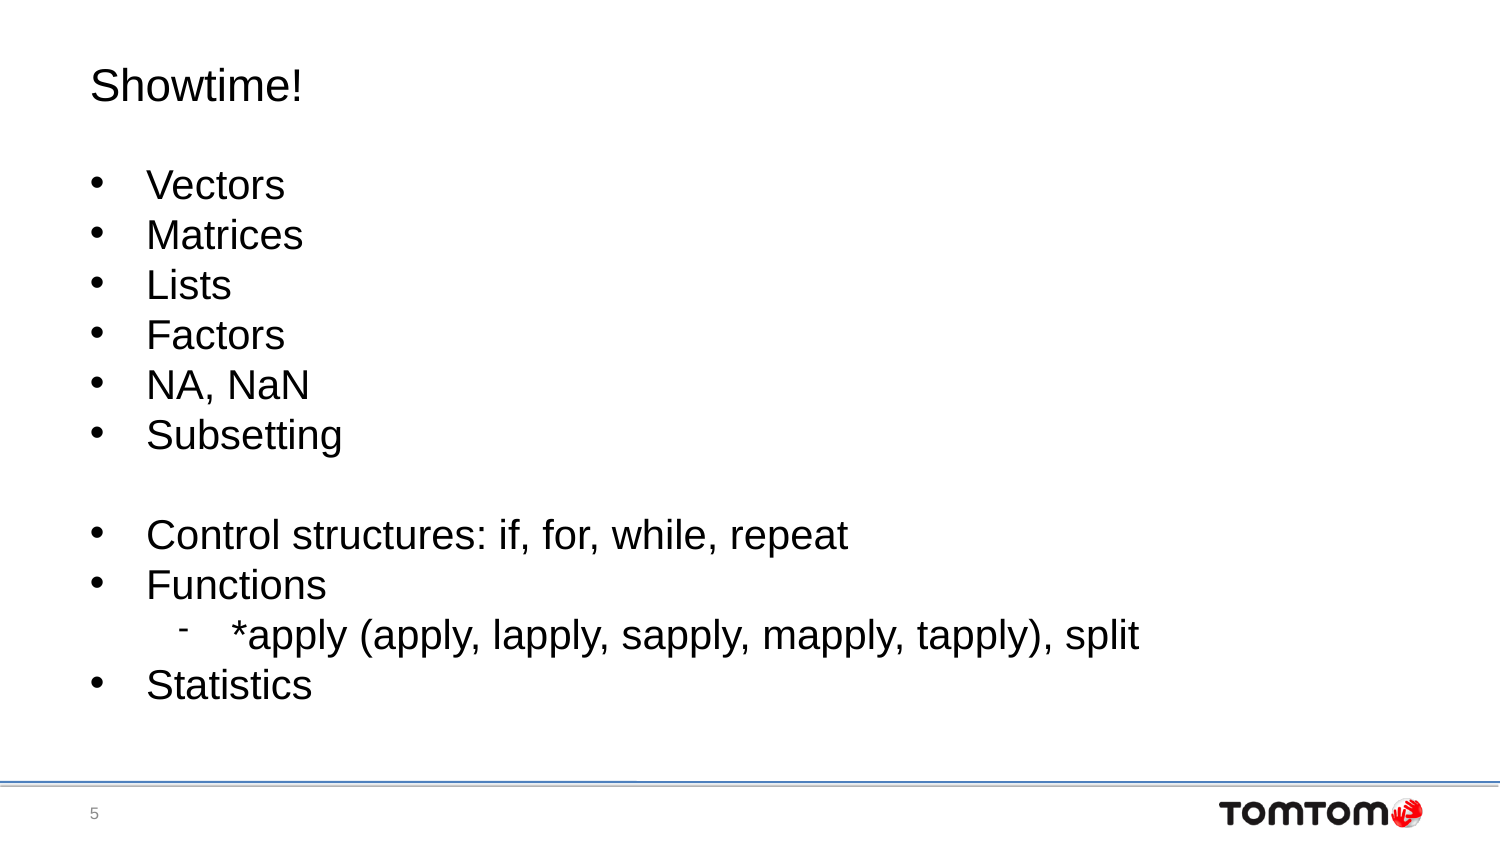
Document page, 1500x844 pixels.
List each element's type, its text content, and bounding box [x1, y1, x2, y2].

text_box Vectors Matrices Lists Factors NA, NaN Subsetting Control structures: if, for, while, repeat Functions *apply (apply, lapply, sapply, mapply, tapply), split Statistics [75, 150, 1425, 782]
picture [1219, 796, 1425, 832]
text_box <number> [74, 790, 146, 836]
text_box Showtime! [75, 0, 1425, 118]
